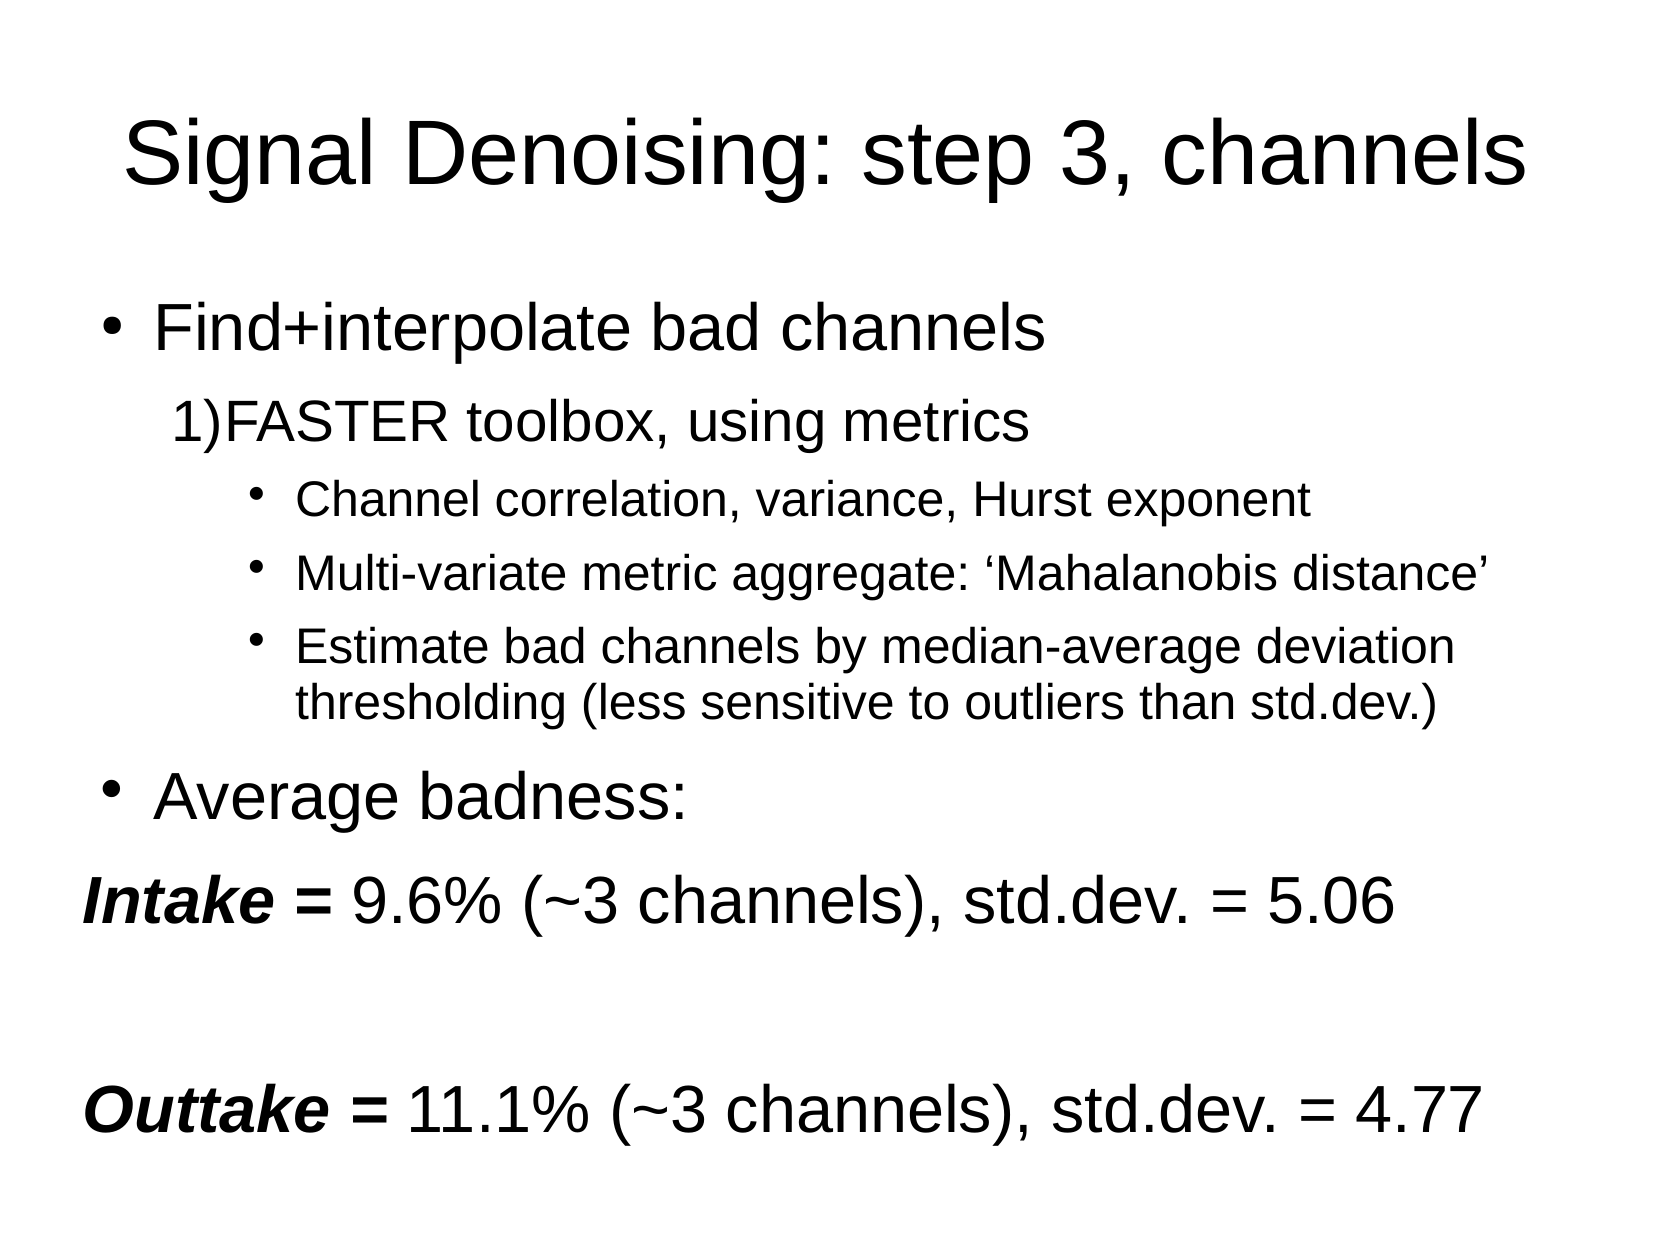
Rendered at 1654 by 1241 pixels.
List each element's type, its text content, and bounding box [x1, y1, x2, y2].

title Signal Denoising: step 3, channels [82, 49, 1571, 257]
list Find+interpolate bad channels FASTER toolbox, using metrics Channel correlation, variance, Hurst exponent Multi-variate metric aggregate: ‘Mahalanobis distance’ Estimate bad channels by median-average deviation thresholding (less sensitive to outliers than std.dev.) Average badness: Intake = 9.6% (~3 channels), std.dev. = 5.06 Outtake = 11.1% (~3 channels), std.dev. = 4.77 [82, 290, 1571, 1241]
